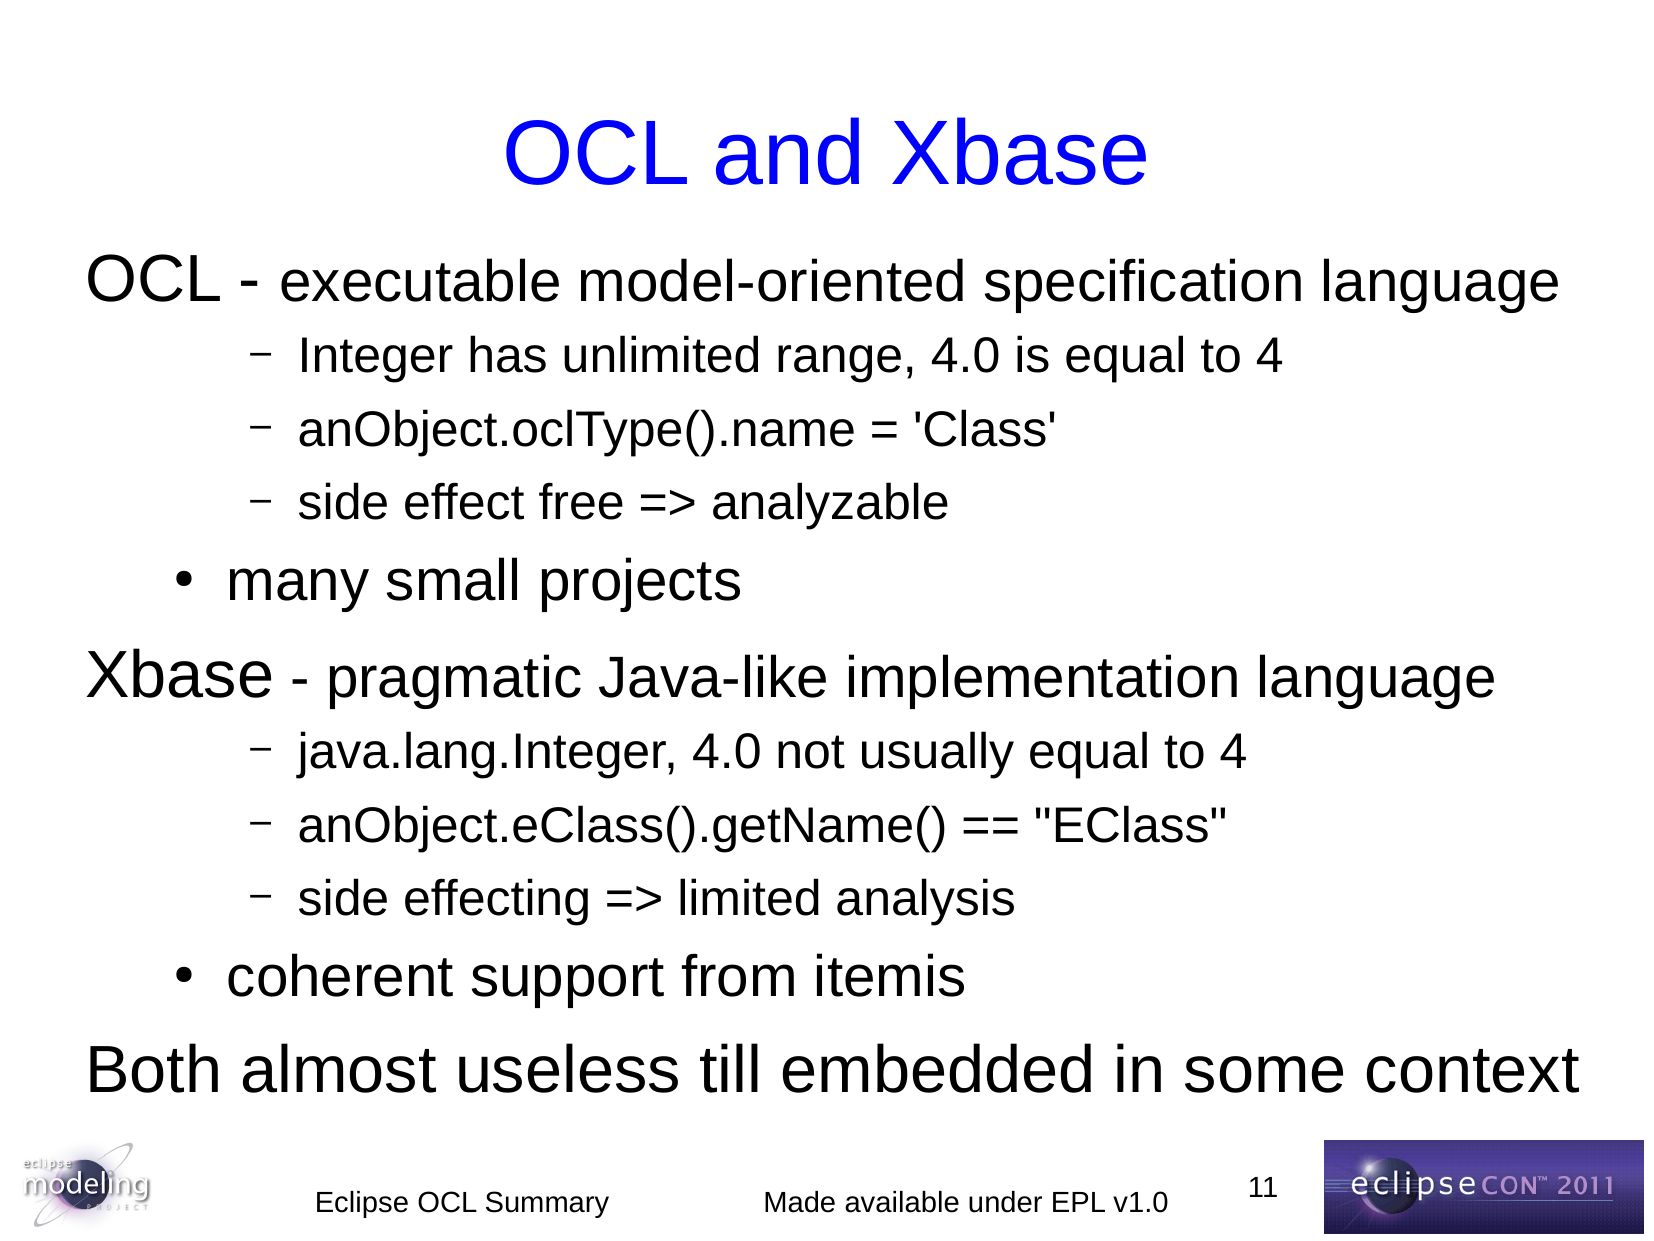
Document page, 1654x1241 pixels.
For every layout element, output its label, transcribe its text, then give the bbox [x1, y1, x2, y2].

title OCL and Xbase [82, 56, 1571, 250]
list OCL - executable model-oriented specification language Integer has unlimited range, 4.0 is equal to 4 anObject.oclType().name = 'Class' side effect free => analyzable many small projects Xbase - pragmatic Java-like implementation language java.lang.Integer, 4.0 not usually equal to 4 anObject.eClass().getName() == "EClass" side effecting => limited analysis coherent support from itemis Both almost useless till embedded in some context [85, 241, 1610, 1125]
picture [1324, 1140, 1644, 1234]
picture [9, 1136, 156, 1235]
